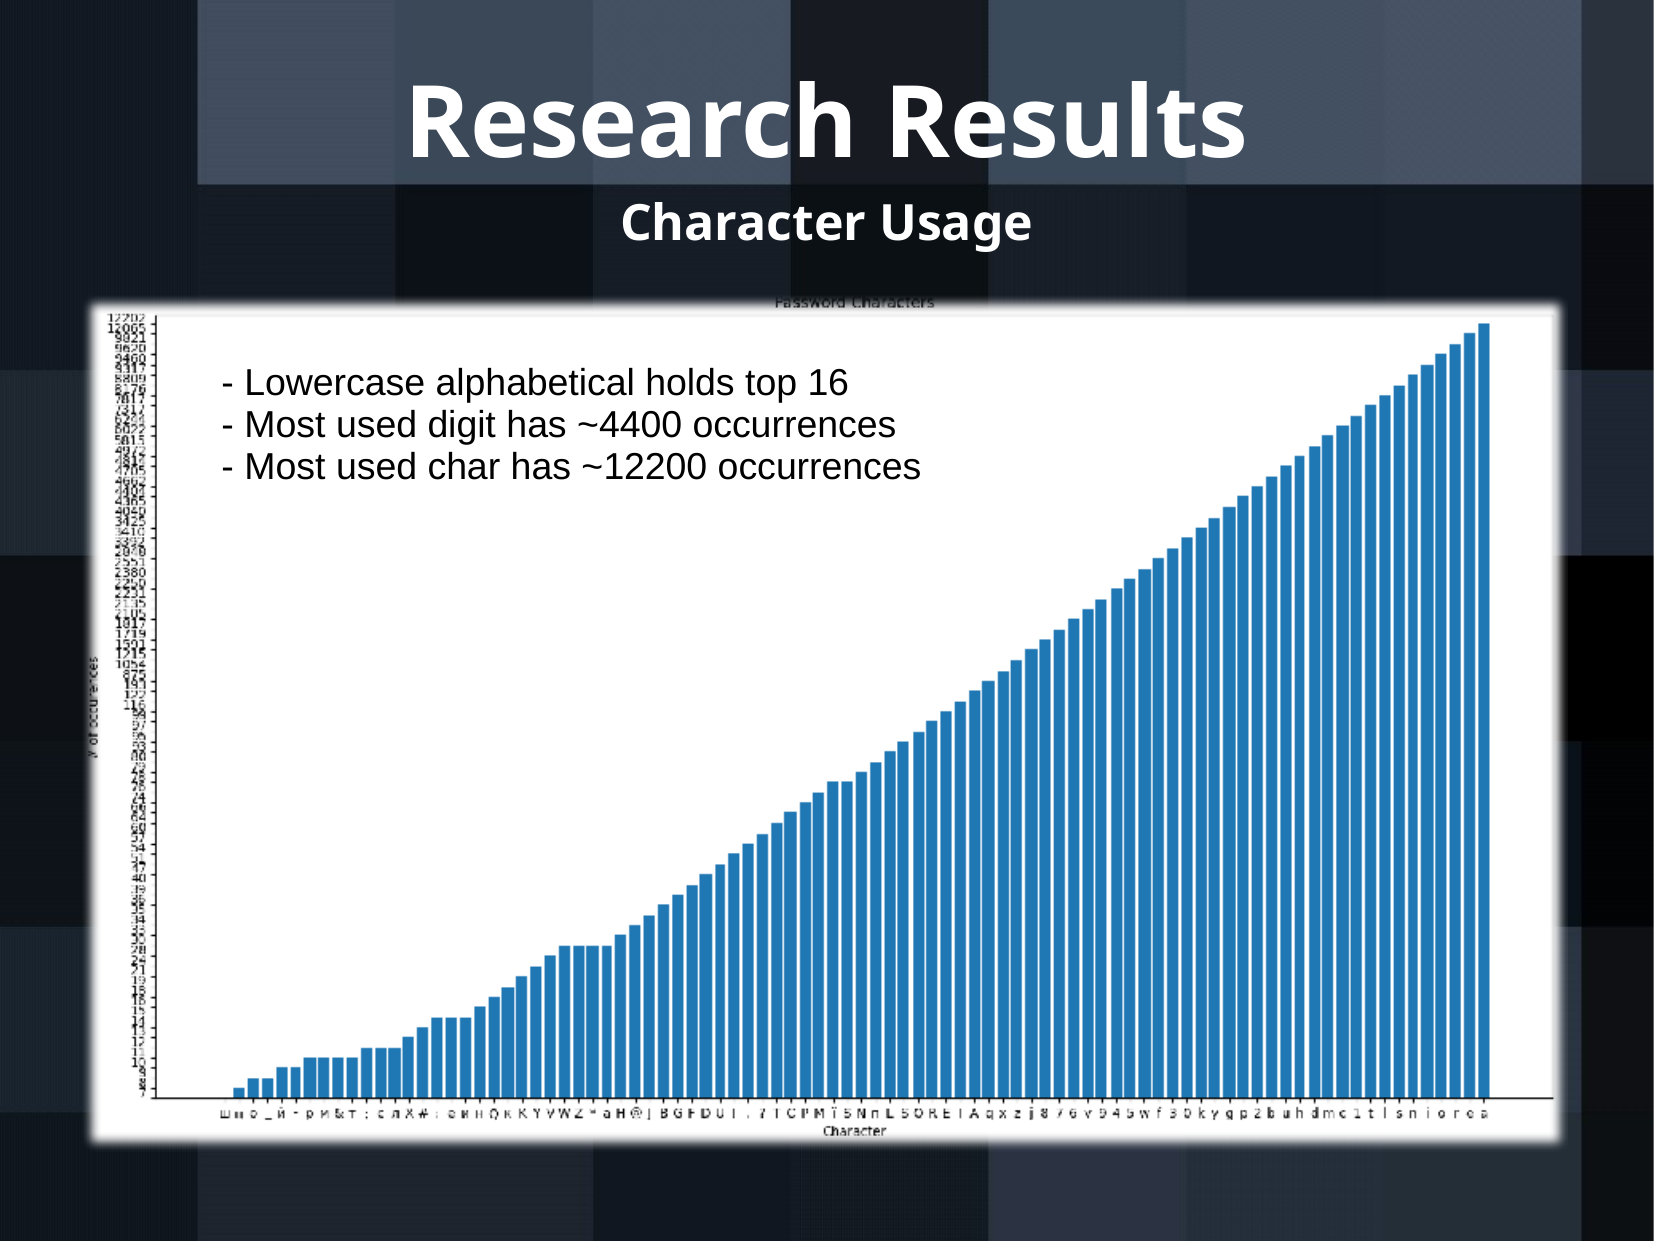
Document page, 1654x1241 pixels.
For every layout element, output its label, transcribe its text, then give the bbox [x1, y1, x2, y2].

picture [0, 0, 1654, 1241]
title Research Results Character Usage [82, 49, 1571, 257]
text_box - Lowercase alphabetical holds top 16 - Most used digit has ~4400 occurrences - Most used char has ~12200 occurrences [206, 354, 937, 496]
